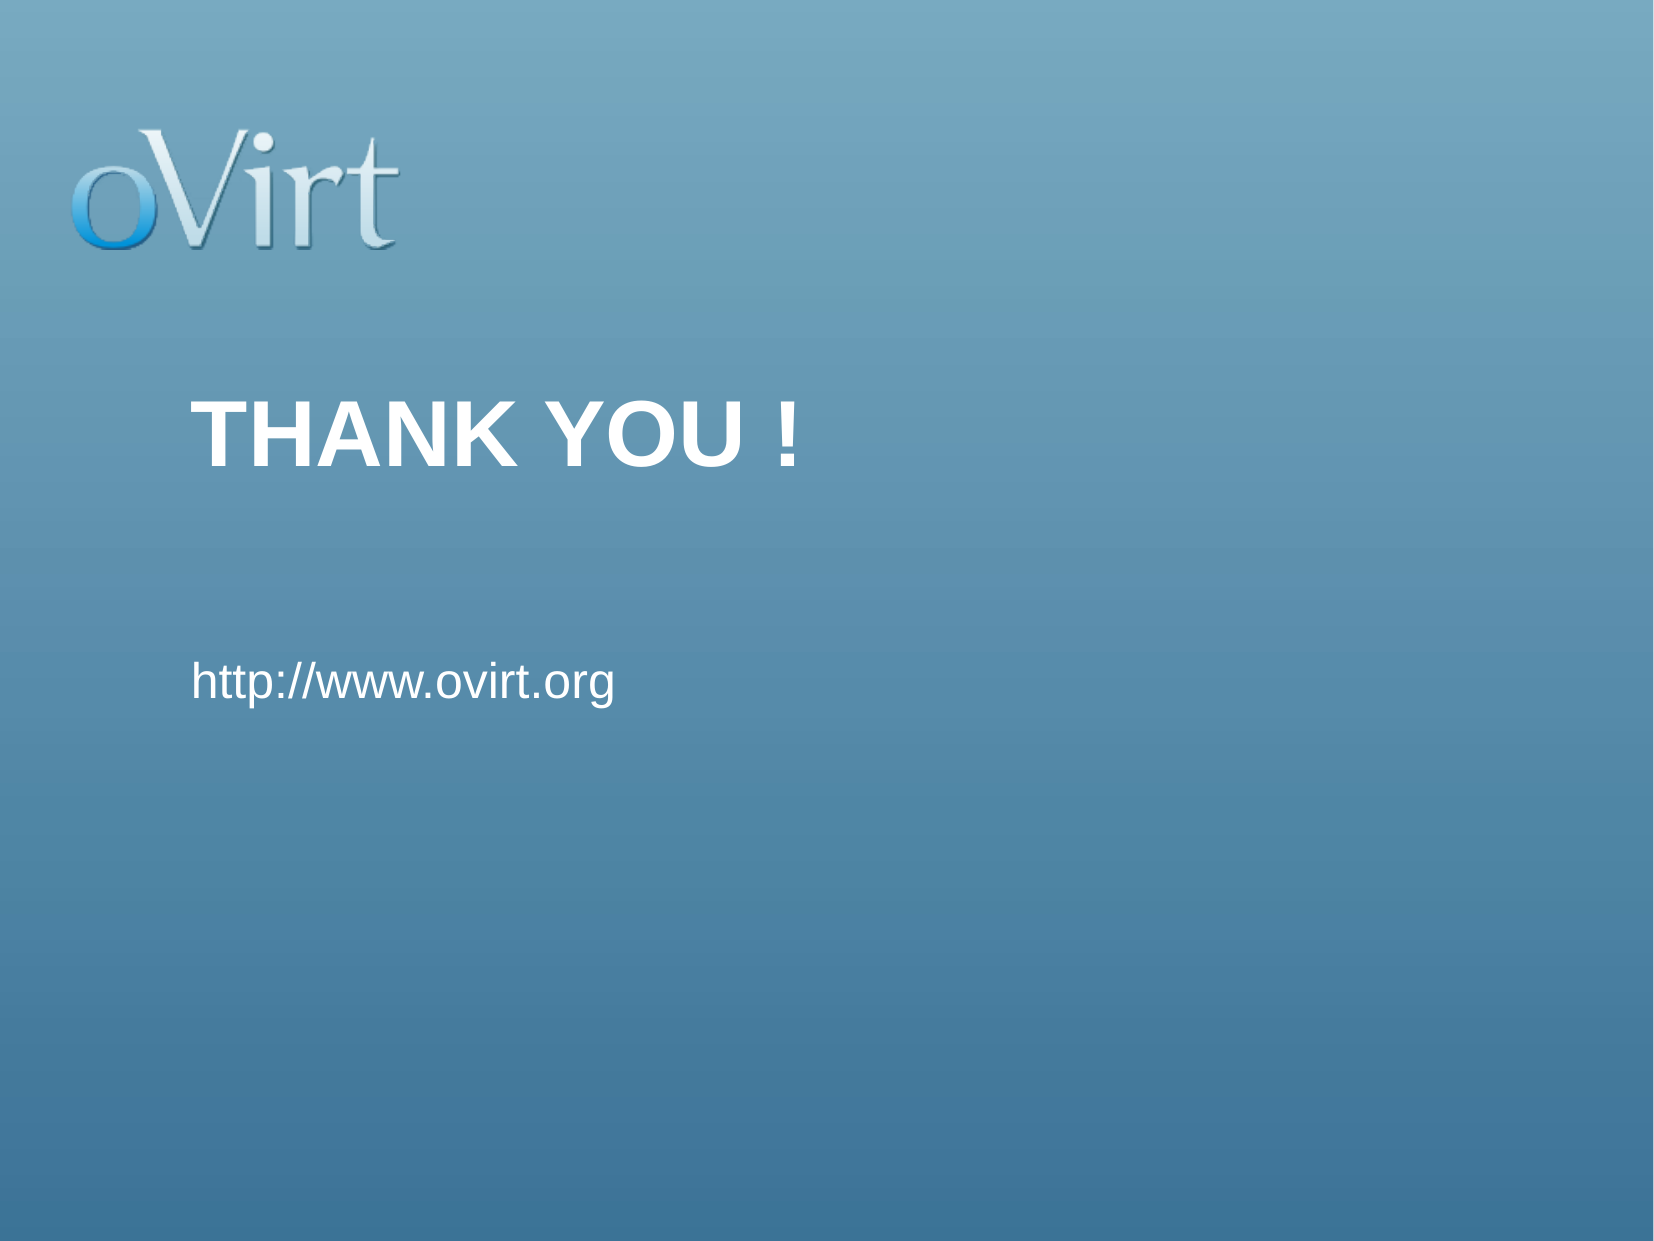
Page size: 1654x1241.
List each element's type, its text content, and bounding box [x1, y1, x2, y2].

text_box THANK YOU ! [175, 374, 1549, 510]
picture [0, 0, 1654, 1241]
text_box http://www.ovirt.org [176, 646, 1549, 1241]
